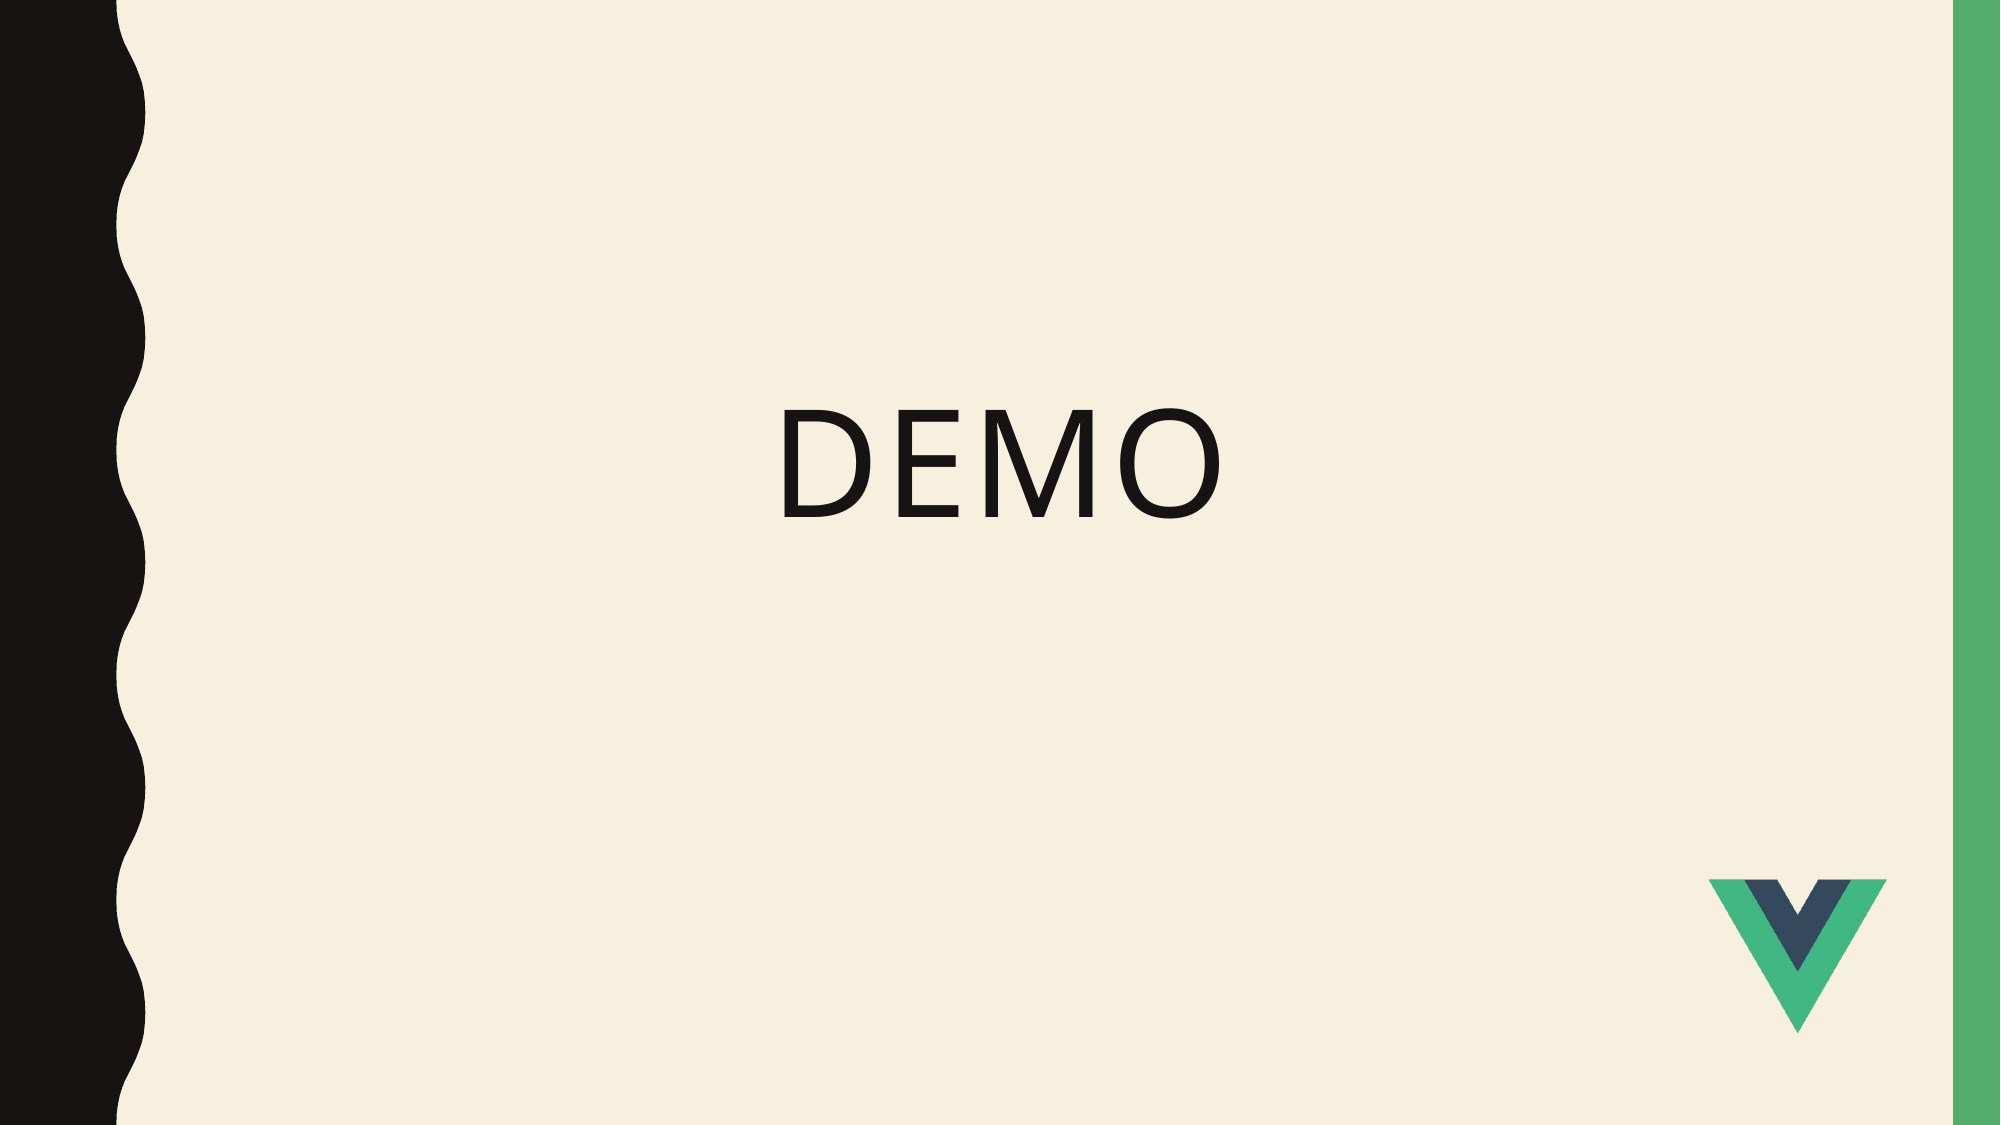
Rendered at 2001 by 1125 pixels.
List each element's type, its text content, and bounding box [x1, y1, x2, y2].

title Demo [165, 380, 1835, 626]
picture [1664, 823, 1931, 1090]
